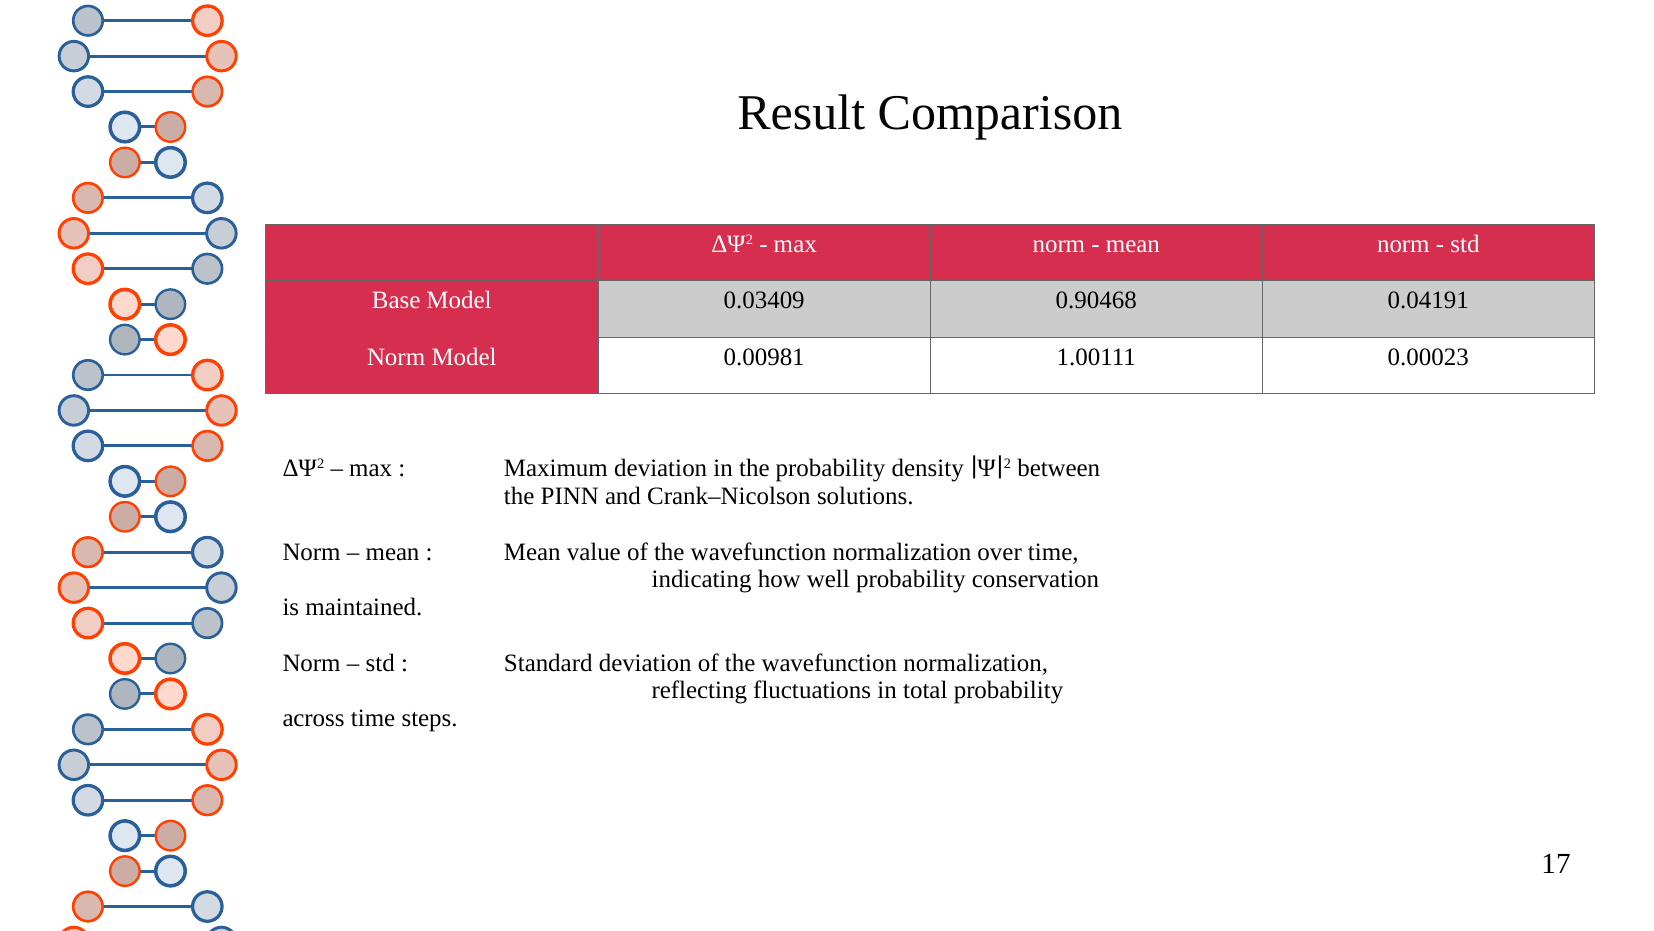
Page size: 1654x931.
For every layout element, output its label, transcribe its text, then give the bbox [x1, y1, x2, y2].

table_cell Norm Model [266, 338, 597, 393]
table_cell 0.00981 [599, 338, 930, 393]
table_header norm - mean [931, 225, 1262, 280]
table_header [266, 225, 597, 280]
table_cell 1.00111 [931, 338, 1262, 393]
table_cell 0.00023 [1263, 338, 1594, 393]
title Result Comparison [265, 35, 1595, 189]
text_box ΔΨ2 – max : Maximum deviation in the probability density ∣Ψ∣2 between the PINN and Crank–Nicolson solutions. Norm – mean : Mean value of the wavefunction normalization over time, indicating how well probability conservation is maintained. Norm – std : Standard deviation of the wavefunction normalization, reflecting fluctuations in total probability across time steps. [267, 447, 1119, 685]
table_cell 0.03409 [599, 281, 930, 337]
table_header norm - std [1263, 225, 1594, 280]
table_cell 0.90468 [931, 281, 1262, 337]
table_cell 0.04191 [1263, 281, 1594, 337]
table_header ΔΨ2 - max [599, 225, 930, 280]
table_cell Base Model [266, 281, 597, 337]
